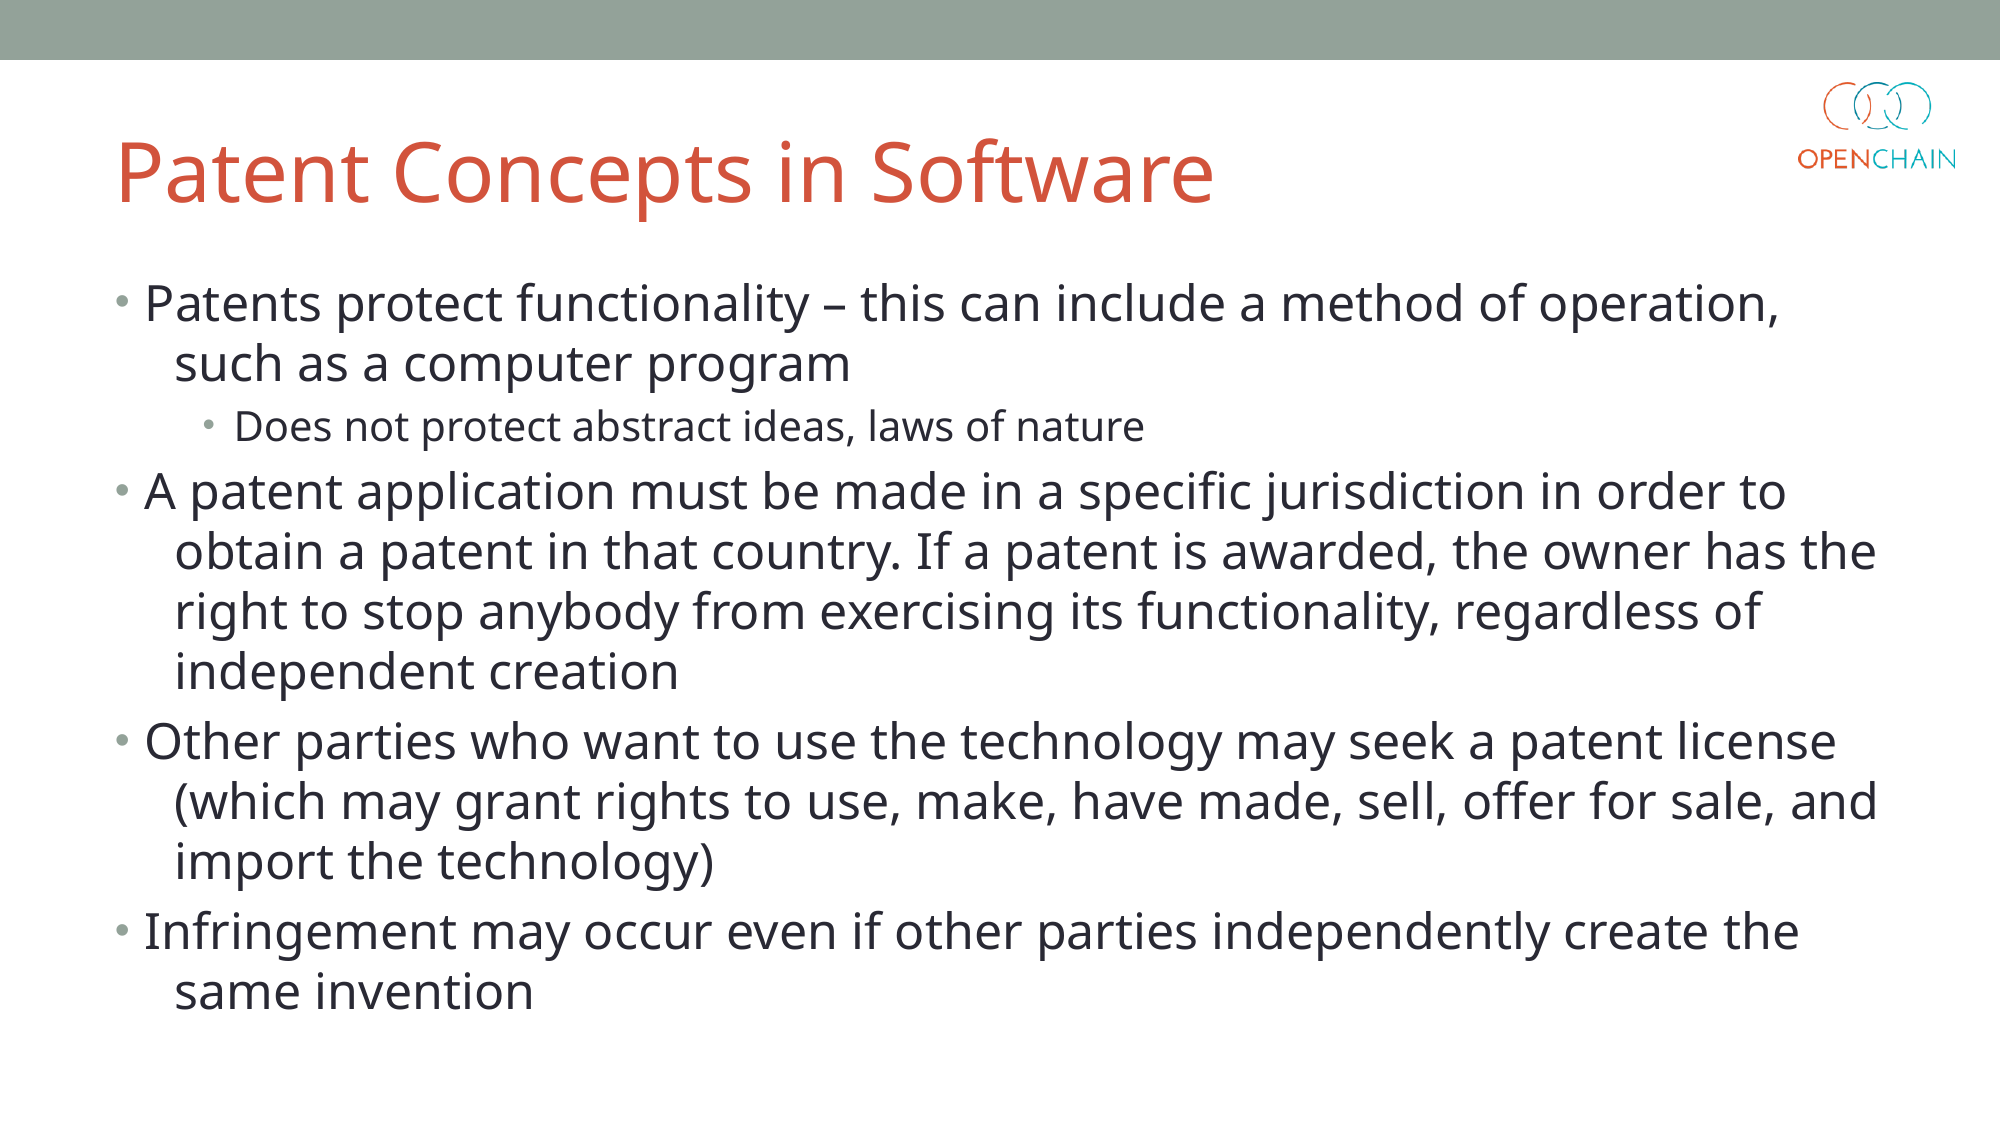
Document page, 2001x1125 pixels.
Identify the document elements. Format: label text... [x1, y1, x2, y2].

text_box Patents protect functionality – this can include a method of operation, such as a computer program Does not protect abstract ideas, laws of nature A patent application must be made in a specific jurisdiction in order to obtain a patent in that country. If a patent is awarded, the owner has the right to stop anybody from exercising its functionality, regardless of independent creation Other parties who want to use the technology may seek a patent license (which may grant rights to use, make, have made, sell, offer for sale, and import the technology) Infringement may occur even if other parties independently create the same invention [100, 264, 1900, 1064]
text_box Patent Concepts in Software [100, 88, 1900, 250]
